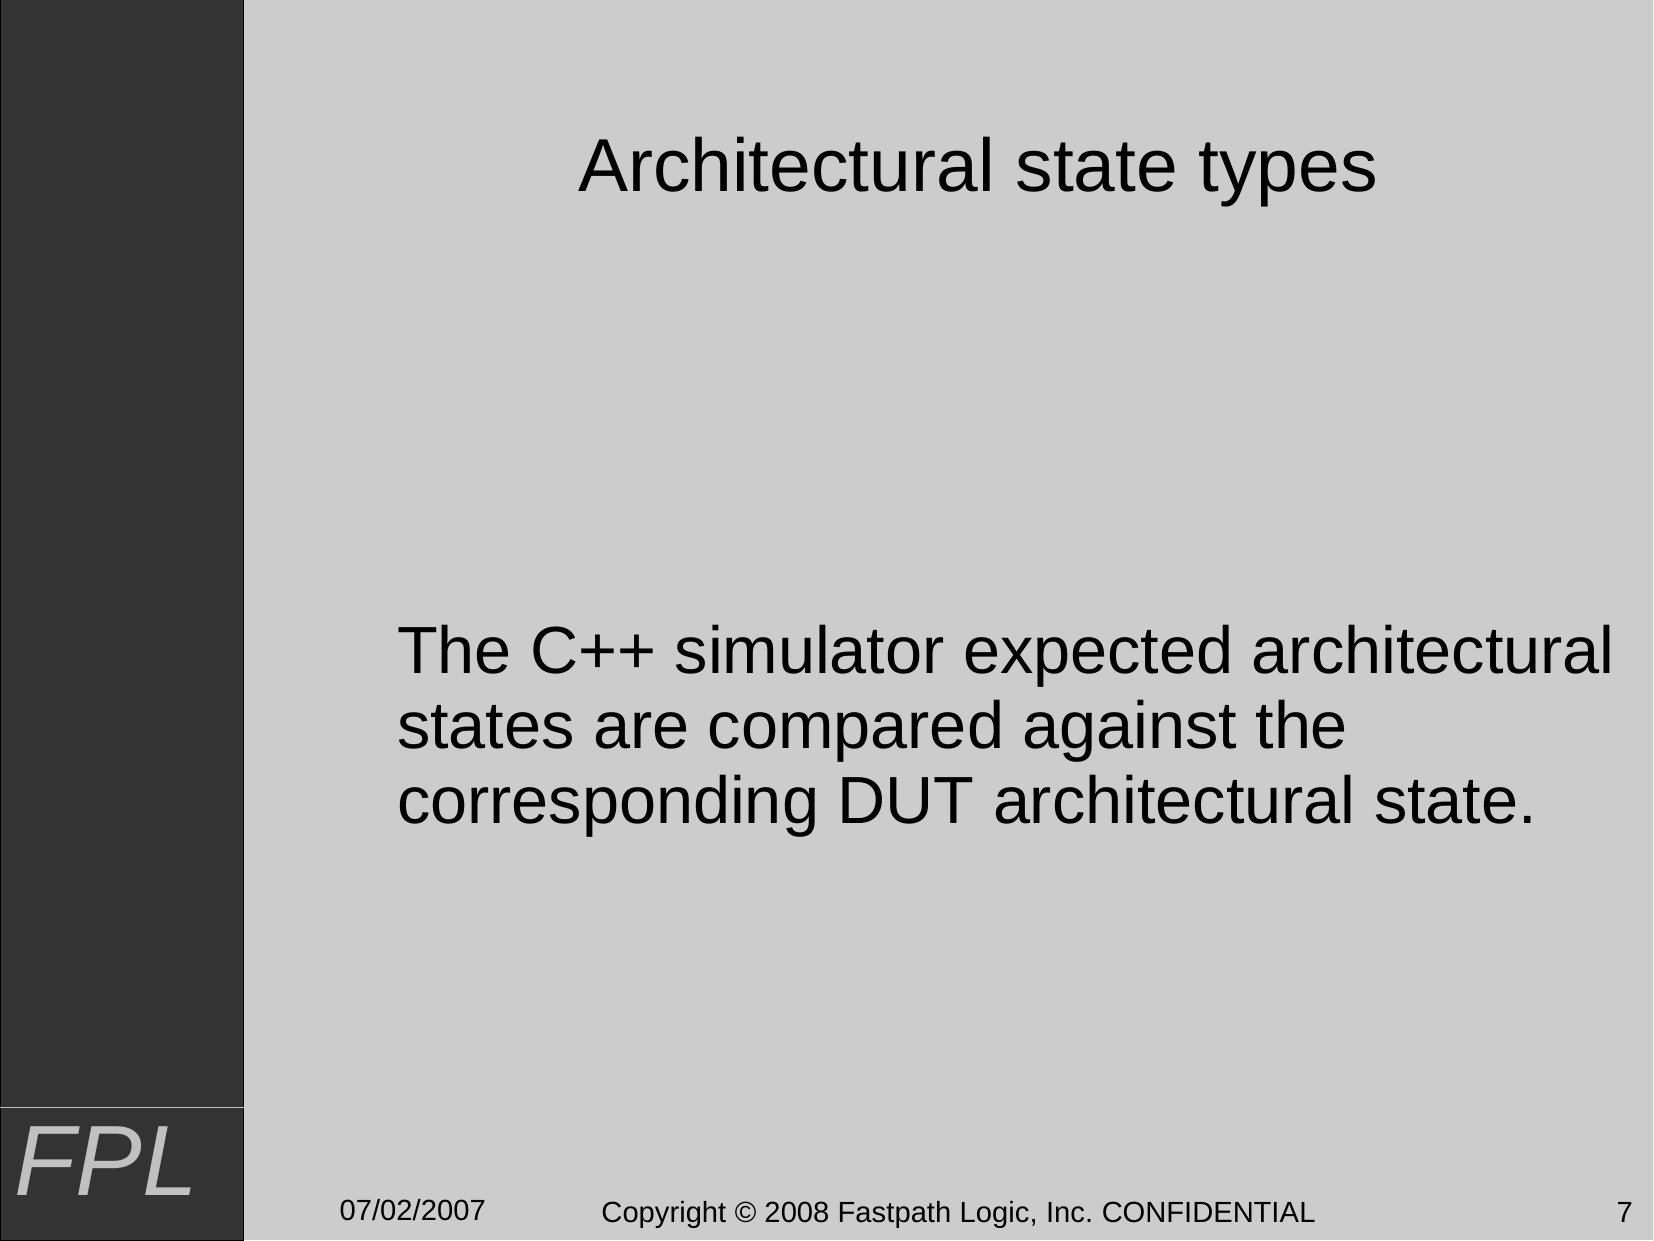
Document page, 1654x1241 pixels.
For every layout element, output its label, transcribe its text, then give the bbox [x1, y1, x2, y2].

subtitle The C++ simulator expected architectural states are compared against the corresponding DUT architectural state. [322, 272, 1634, 1179]
title Architectural state types [426, 57, 1529, 272]
